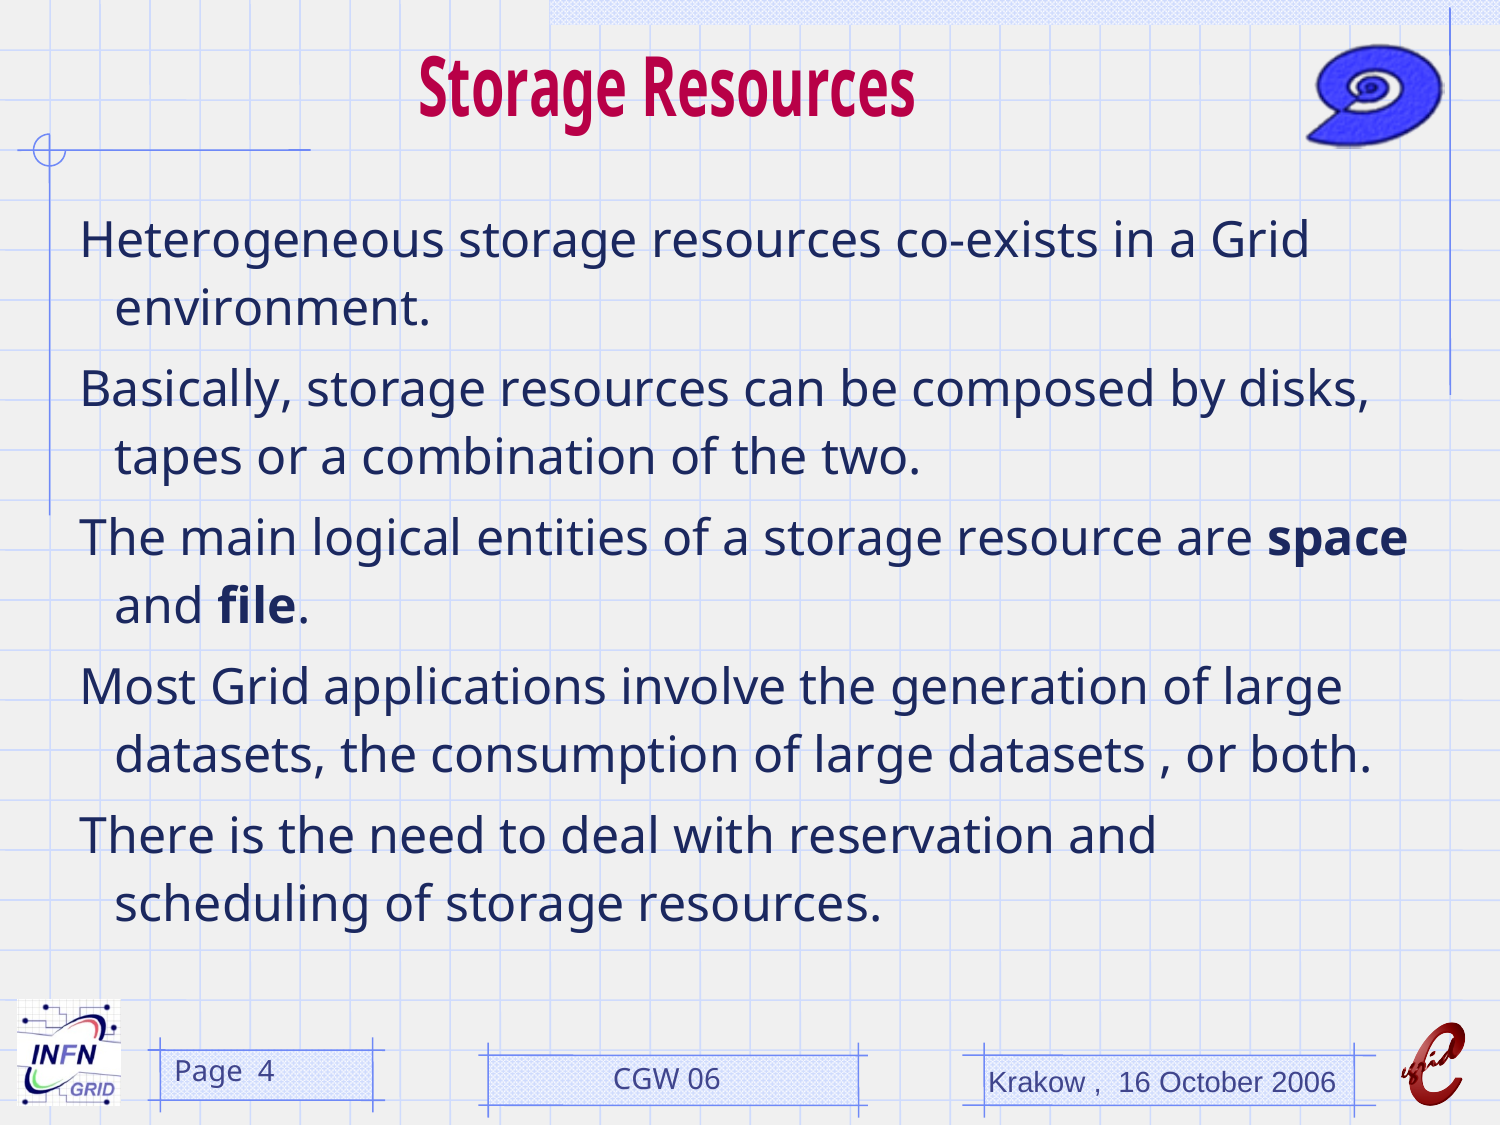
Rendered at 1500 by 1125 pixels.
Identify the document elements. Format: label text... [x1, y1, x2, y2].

list Heterogeneous storage resources co-exists in a Grid environment. Basically, storage resources can be composed by disks, tapes or a combination of the two. The main logical entities of a storage resource are space and file. Most Grid applications involve the generation of large datasets, the consumption of large datasets , or both. There is the need to deal with reservation and scheduling of storage resources. [29, 196, 1436, 965]
picture [1376, 1020, 1495, 1118]
picture [17, 999, 121, 1106]
picture [985, 1056, 1353, 1104]
title Storage Resources [53, 18, 1282, 149]
picture [549, 0, 1500, 25]
picture [161, 1051, 372, 1099]
picture [489, 1056, 857, 1104]
picture [1305, 43, 1445, 149]
